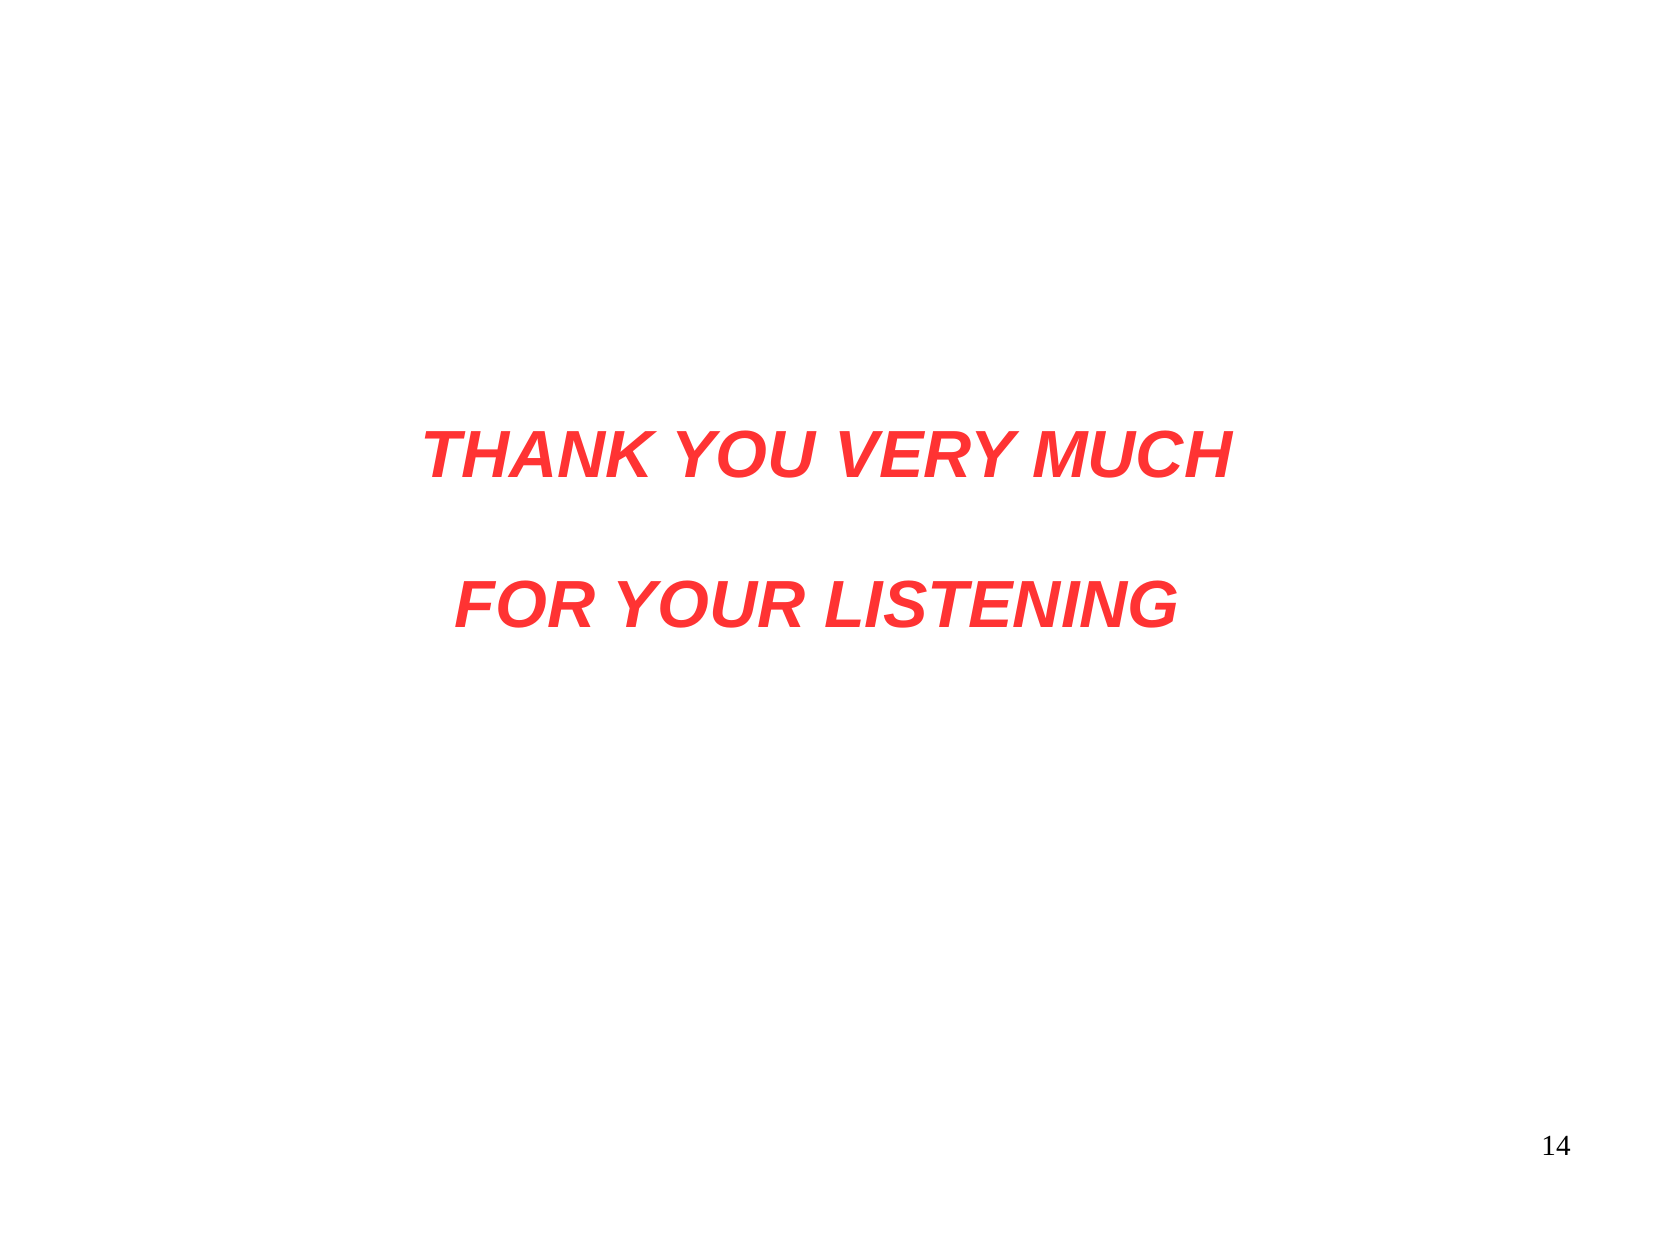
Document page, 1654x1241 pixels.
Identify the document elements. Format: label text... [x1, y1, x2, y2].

subtitle THANK YOU VERY MUCH FOR YOUR LISTENING [82, 49, 1571, 1010]
